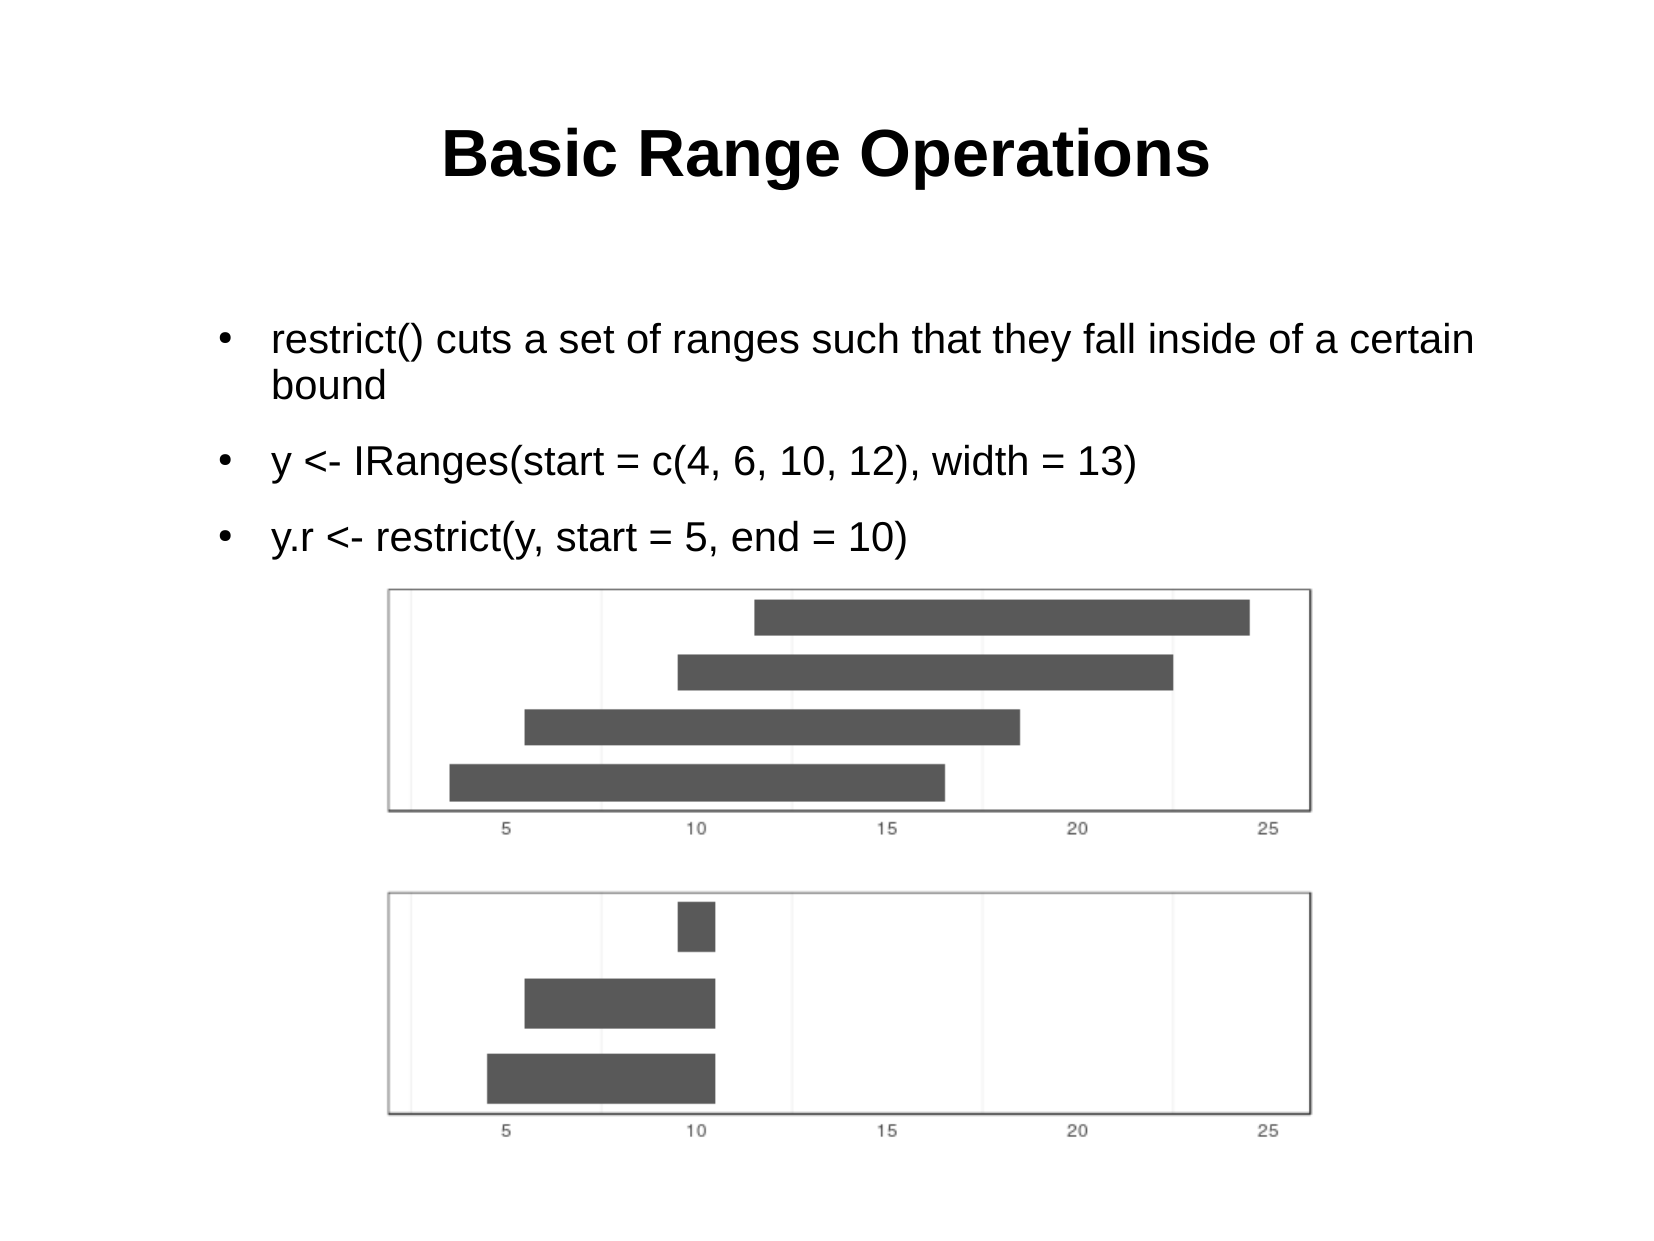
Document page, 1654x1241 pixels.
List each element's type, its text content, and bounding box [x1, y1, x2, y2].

list restrict() cuts a set of ranges such that they fall inside of a certain bound y <- IRanges(start = c(4, 6, 10, 12), width = 13) y.r <- restrict(y, start = 5, end = 10) [200, 315, 1530, 579]
picture [342, 578, 1322, 1184]
title Basic Range Operations [82, 49, 1571, 257]
